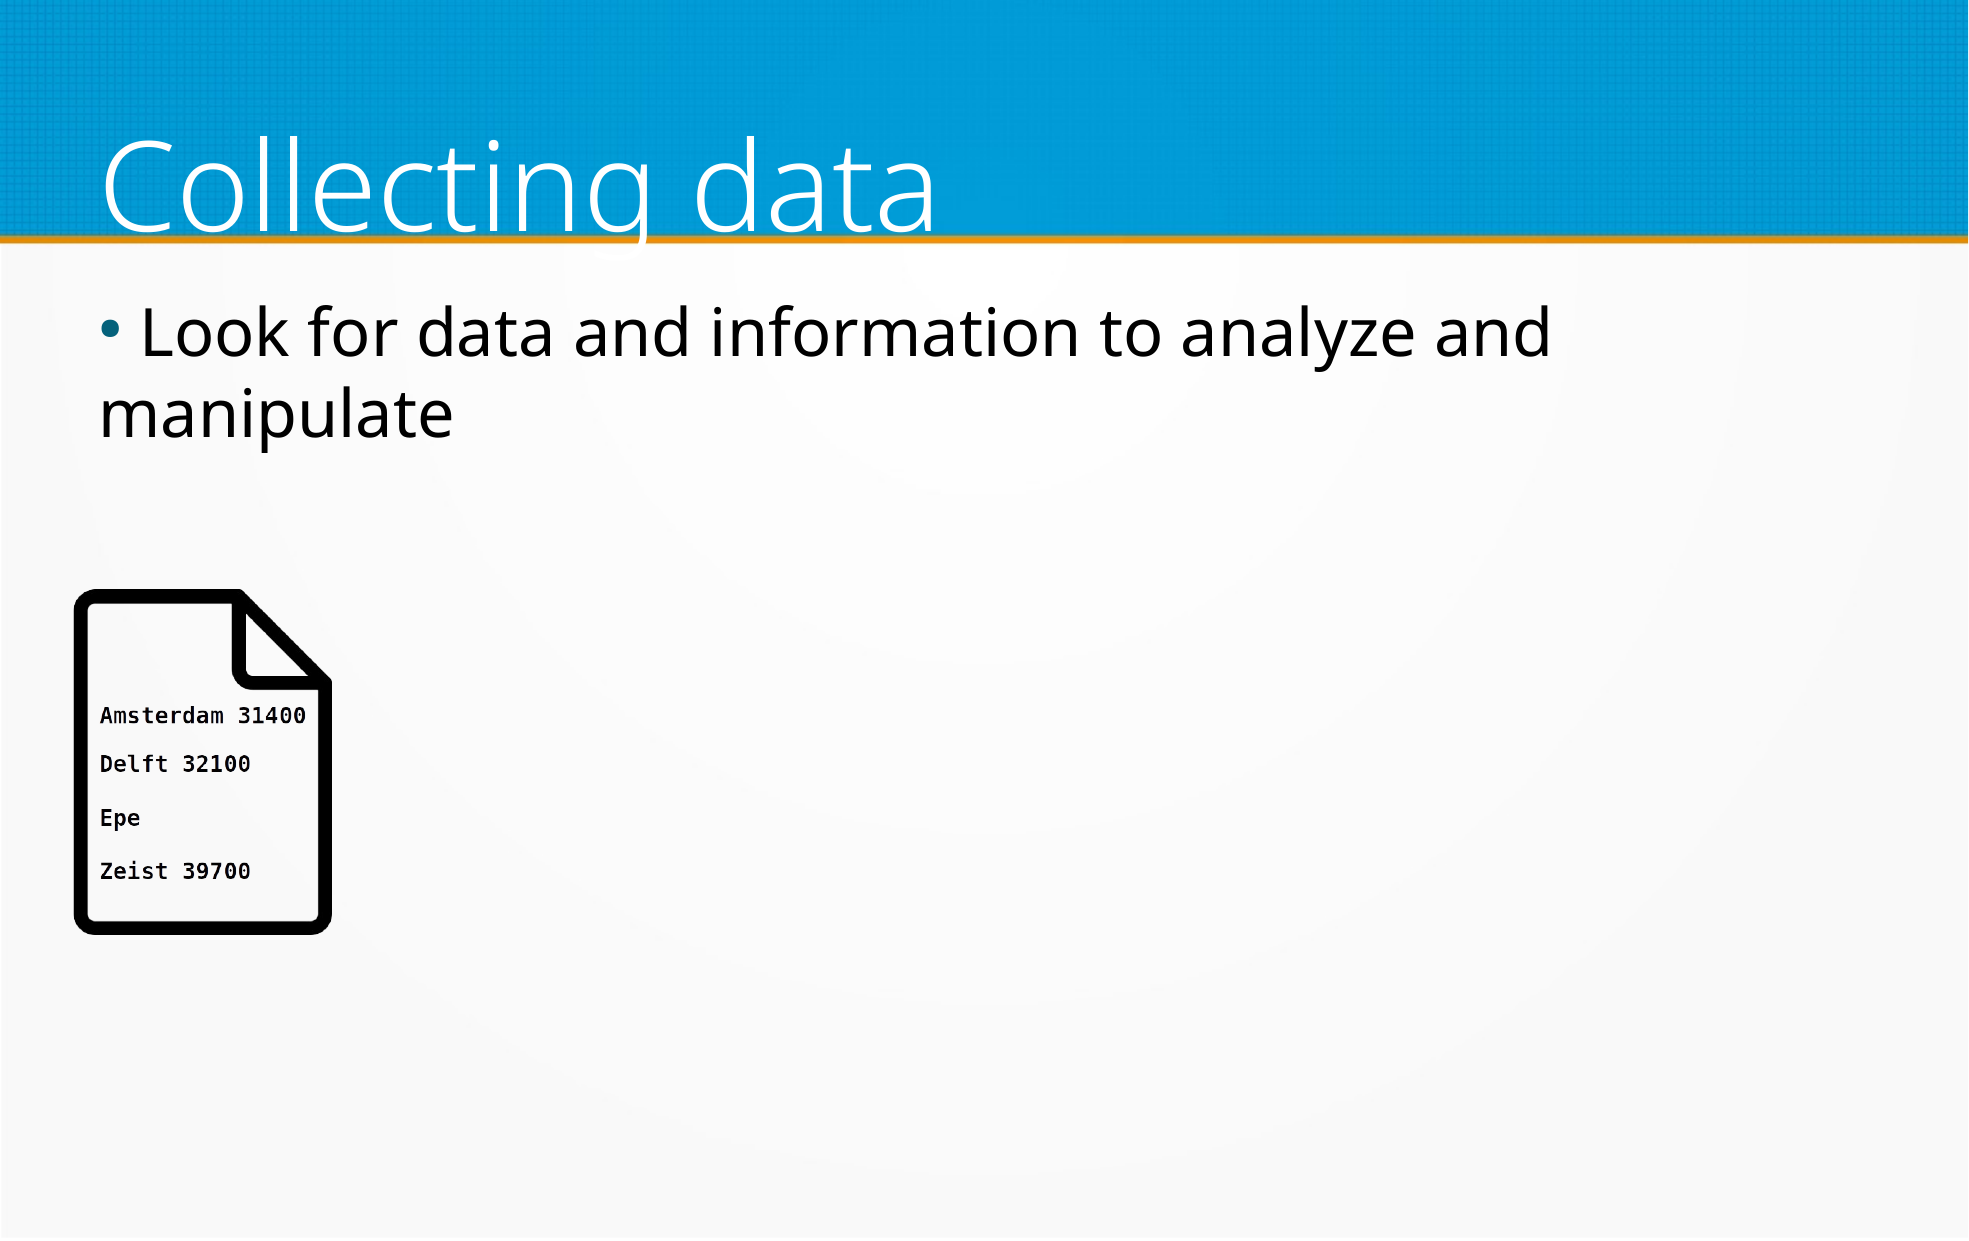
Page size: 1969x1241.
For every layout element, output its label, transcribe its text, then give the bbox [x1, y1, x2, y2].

picture [0, 233, 1969, 1241]
title Collecting data [98, 49, 1870, 257]
list Look for data and information to analyze and manipulate [98, 290, 1870, 1010]
